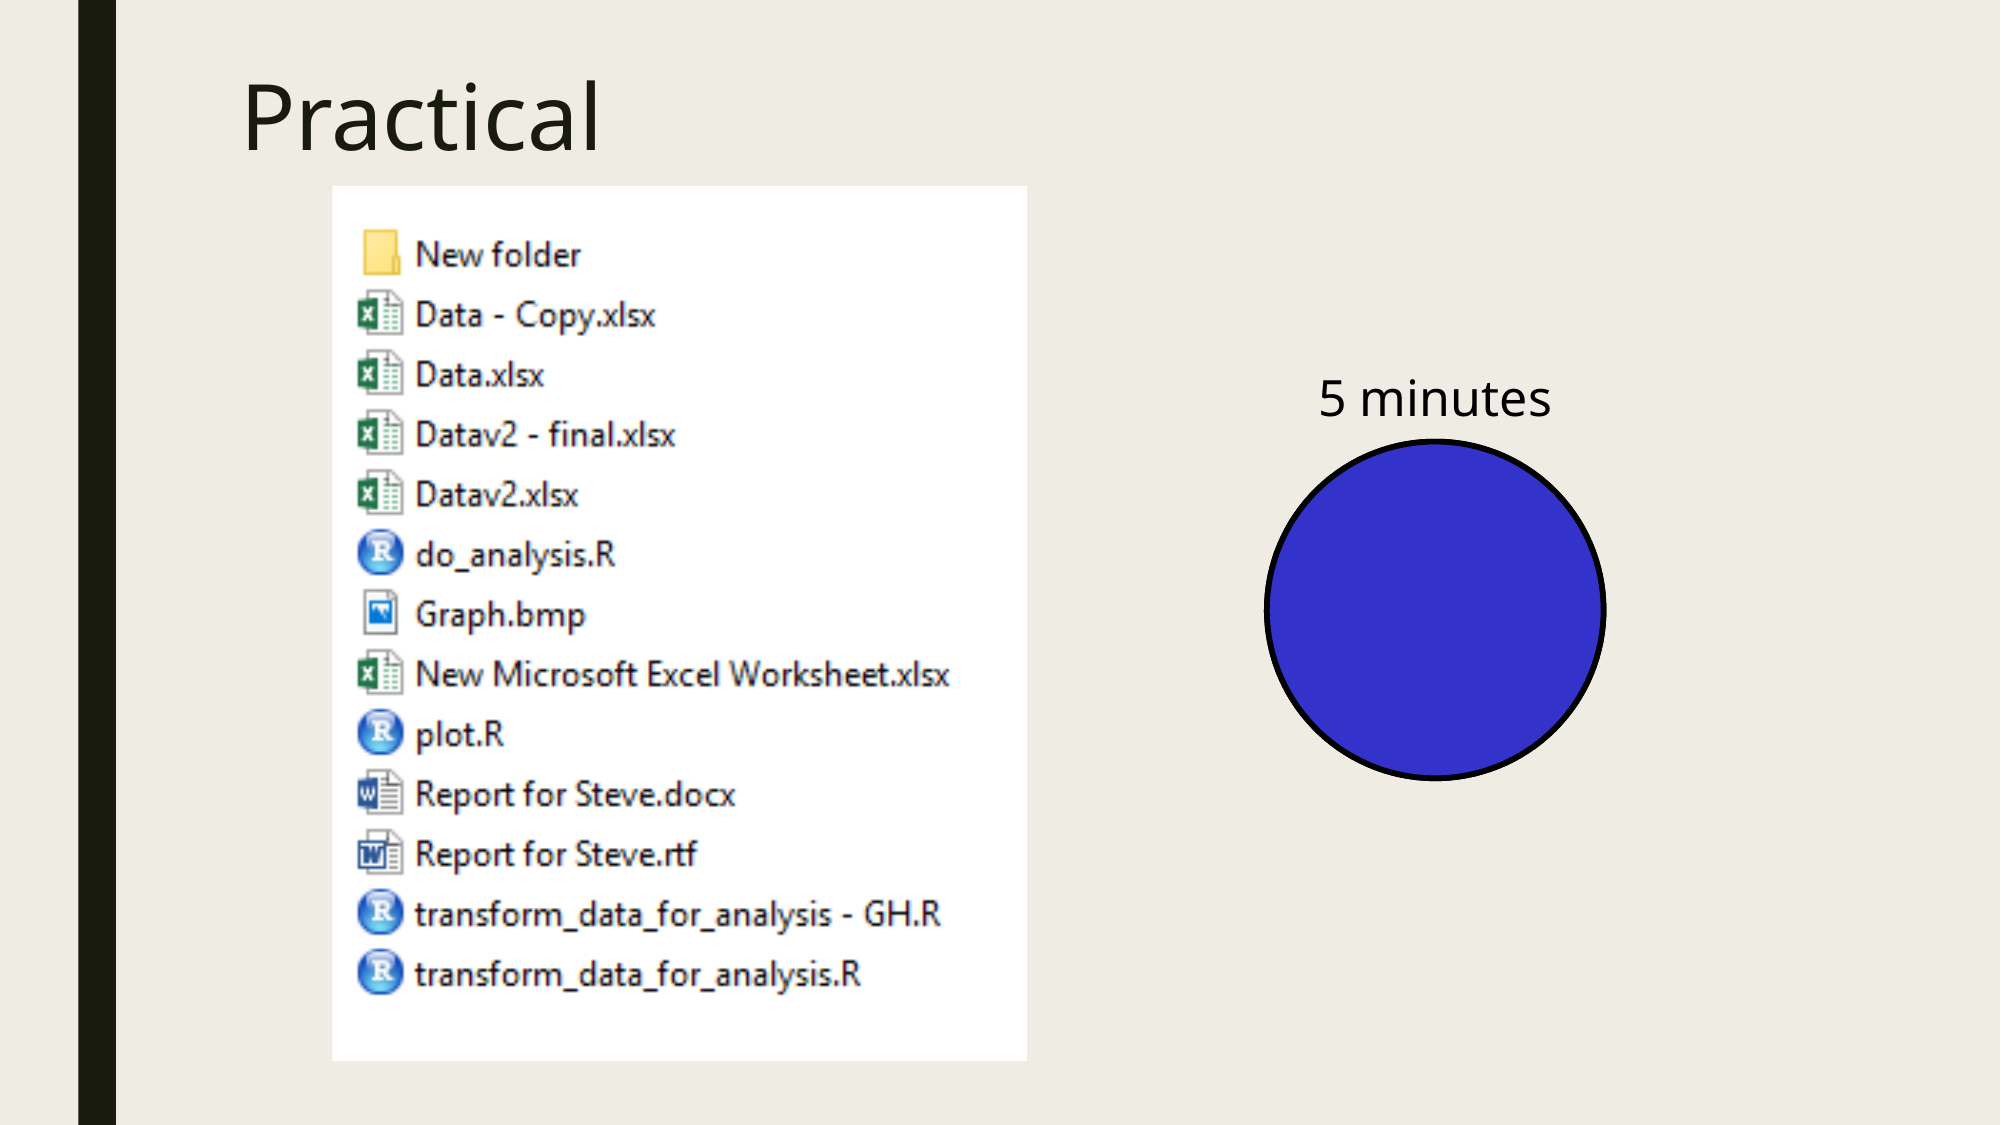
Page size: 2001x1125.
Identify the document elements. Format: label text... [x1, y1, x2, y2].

text_box 5 minutes [1310, 358, 1560, 435]
text_box [1266, 441, 1604, 779]
picture [332, 186, 1027, 1061]
title Practical [225, 64, 1801, 309]
